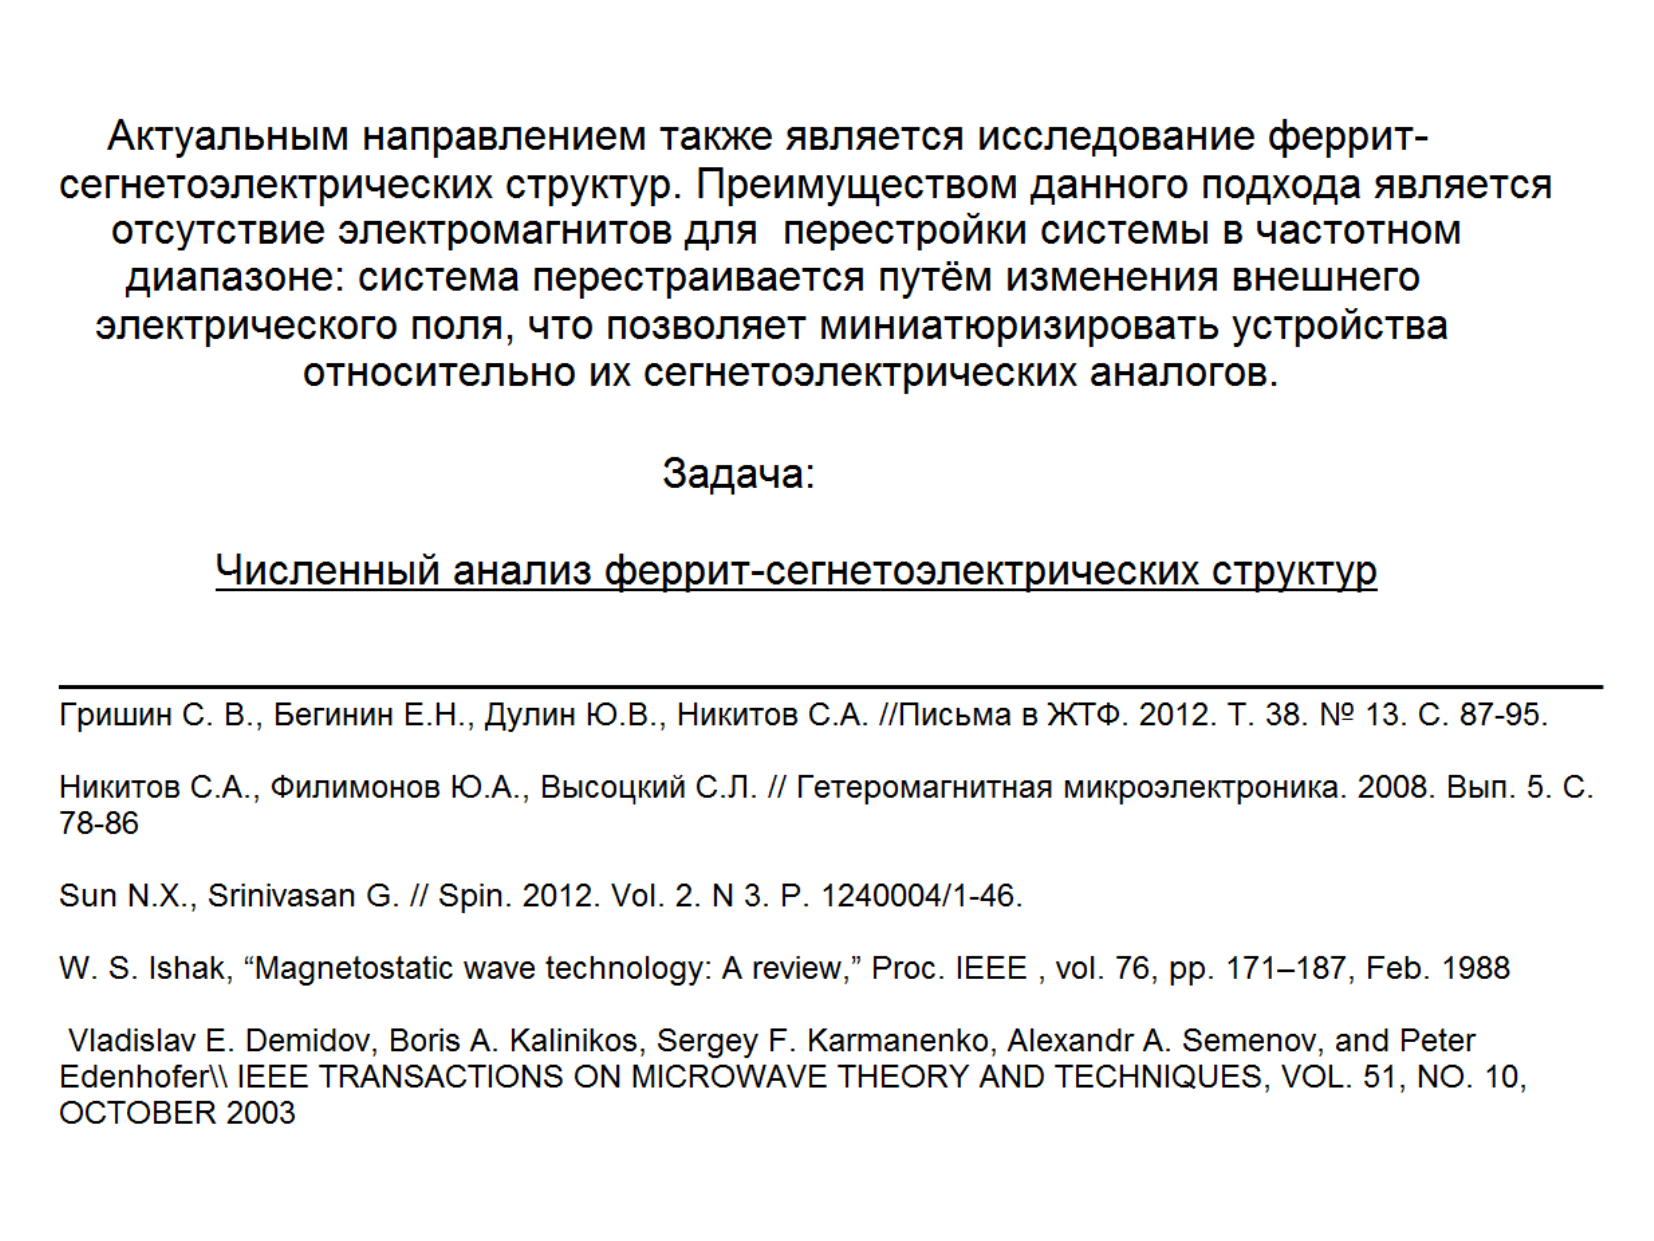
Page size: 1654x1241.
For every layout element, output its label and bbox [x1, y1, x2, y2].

picture [0, 44, 1654, 1144]
